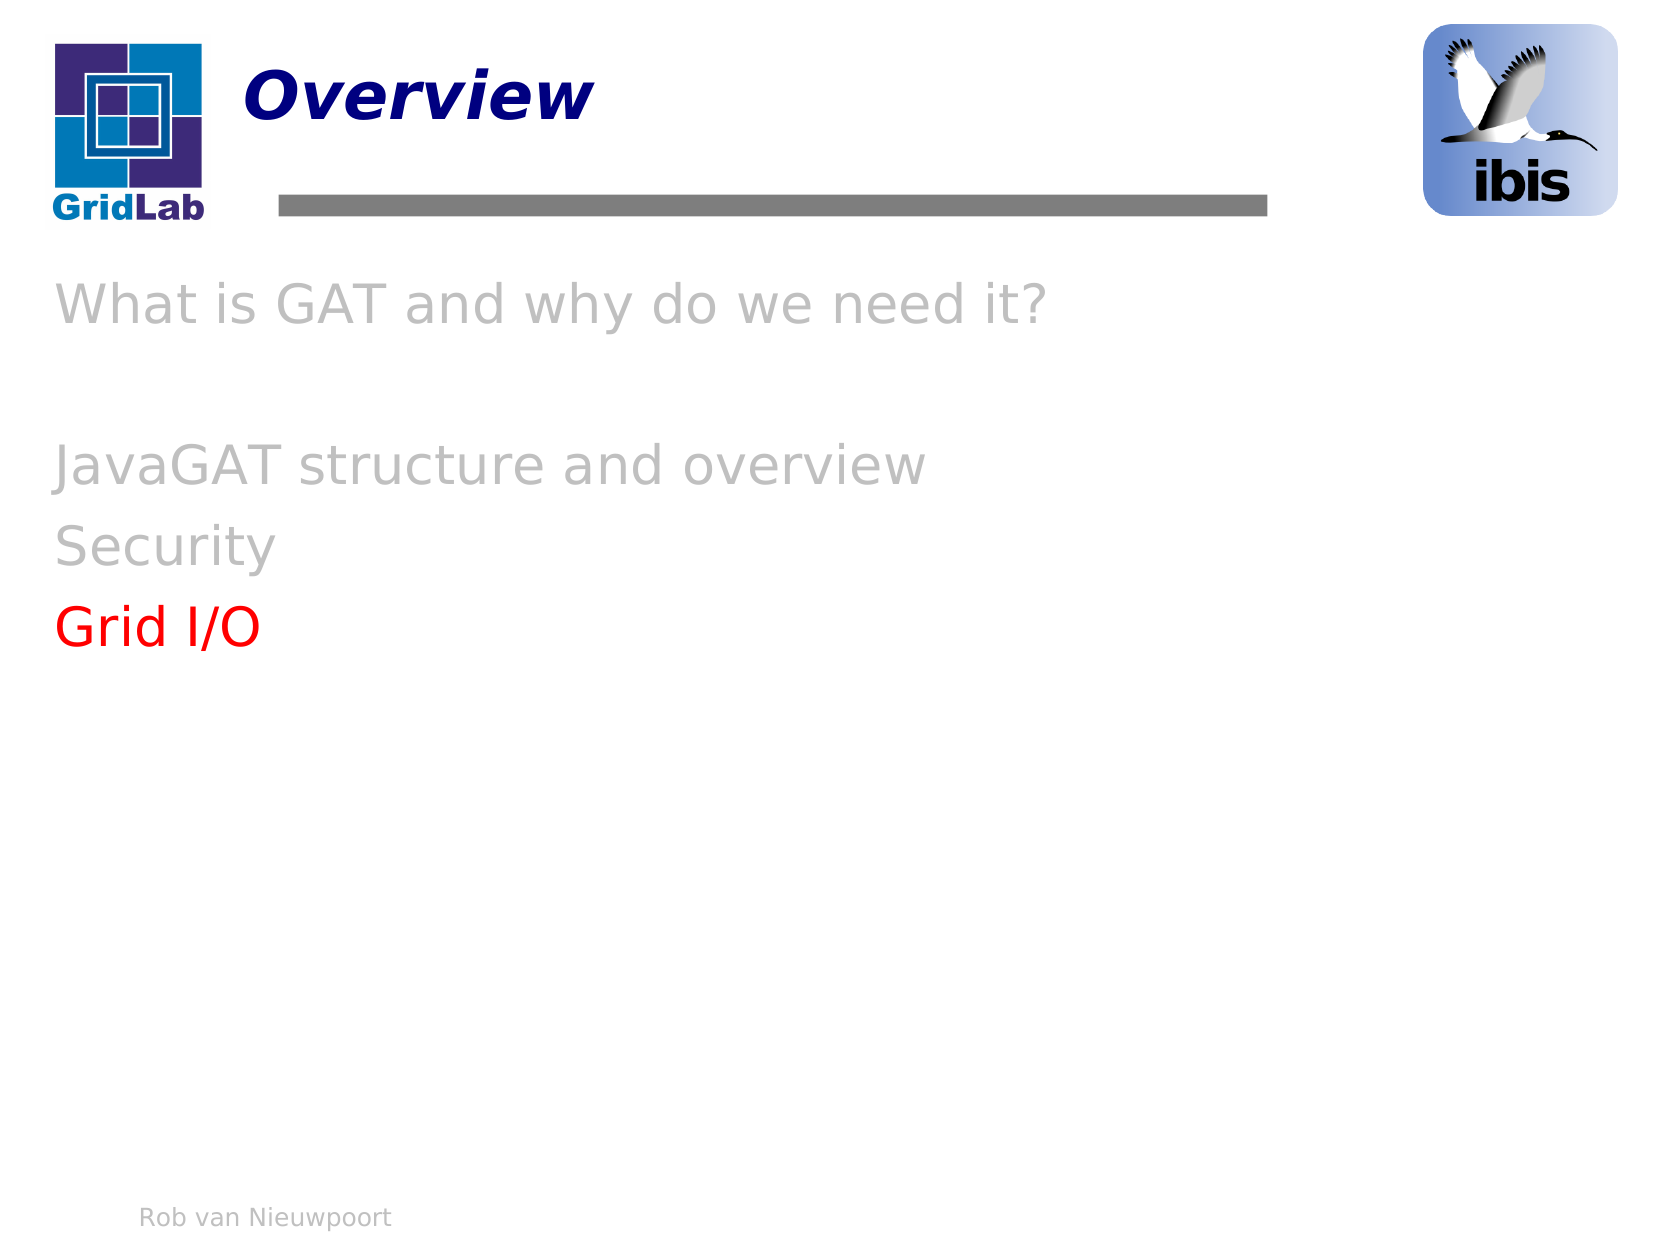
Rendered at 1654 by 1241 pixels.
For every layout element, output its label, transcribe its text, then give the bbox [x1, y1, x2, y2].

picture [45, 34, 211, 230]
picture [1423, 24, 1618, 216]
list What is GAT and why do we need it? JavaGAT structure and overview Security Grid I/O [55, 268, 1599, 1125]
title Overview [243, 0, 1280, 187]
